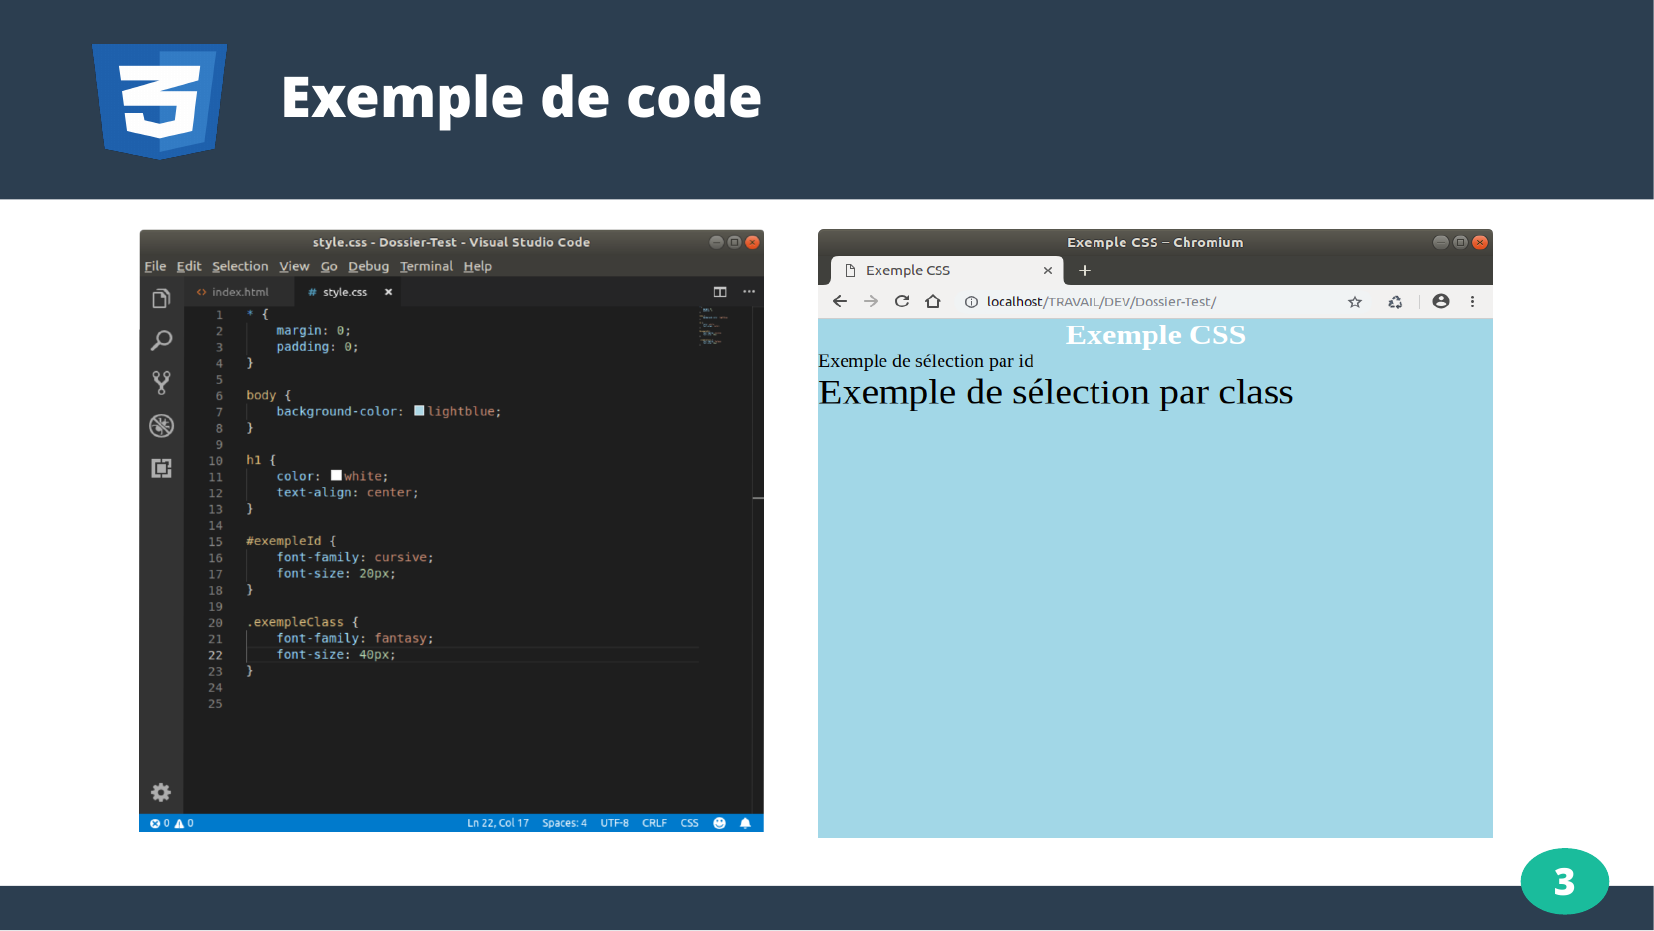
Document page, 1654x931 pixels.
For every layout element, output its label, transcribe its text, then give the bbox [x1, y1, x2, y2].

picture [82, 44, 1536, 931]
title Exemple de code [59, 37, 1595, 155]
